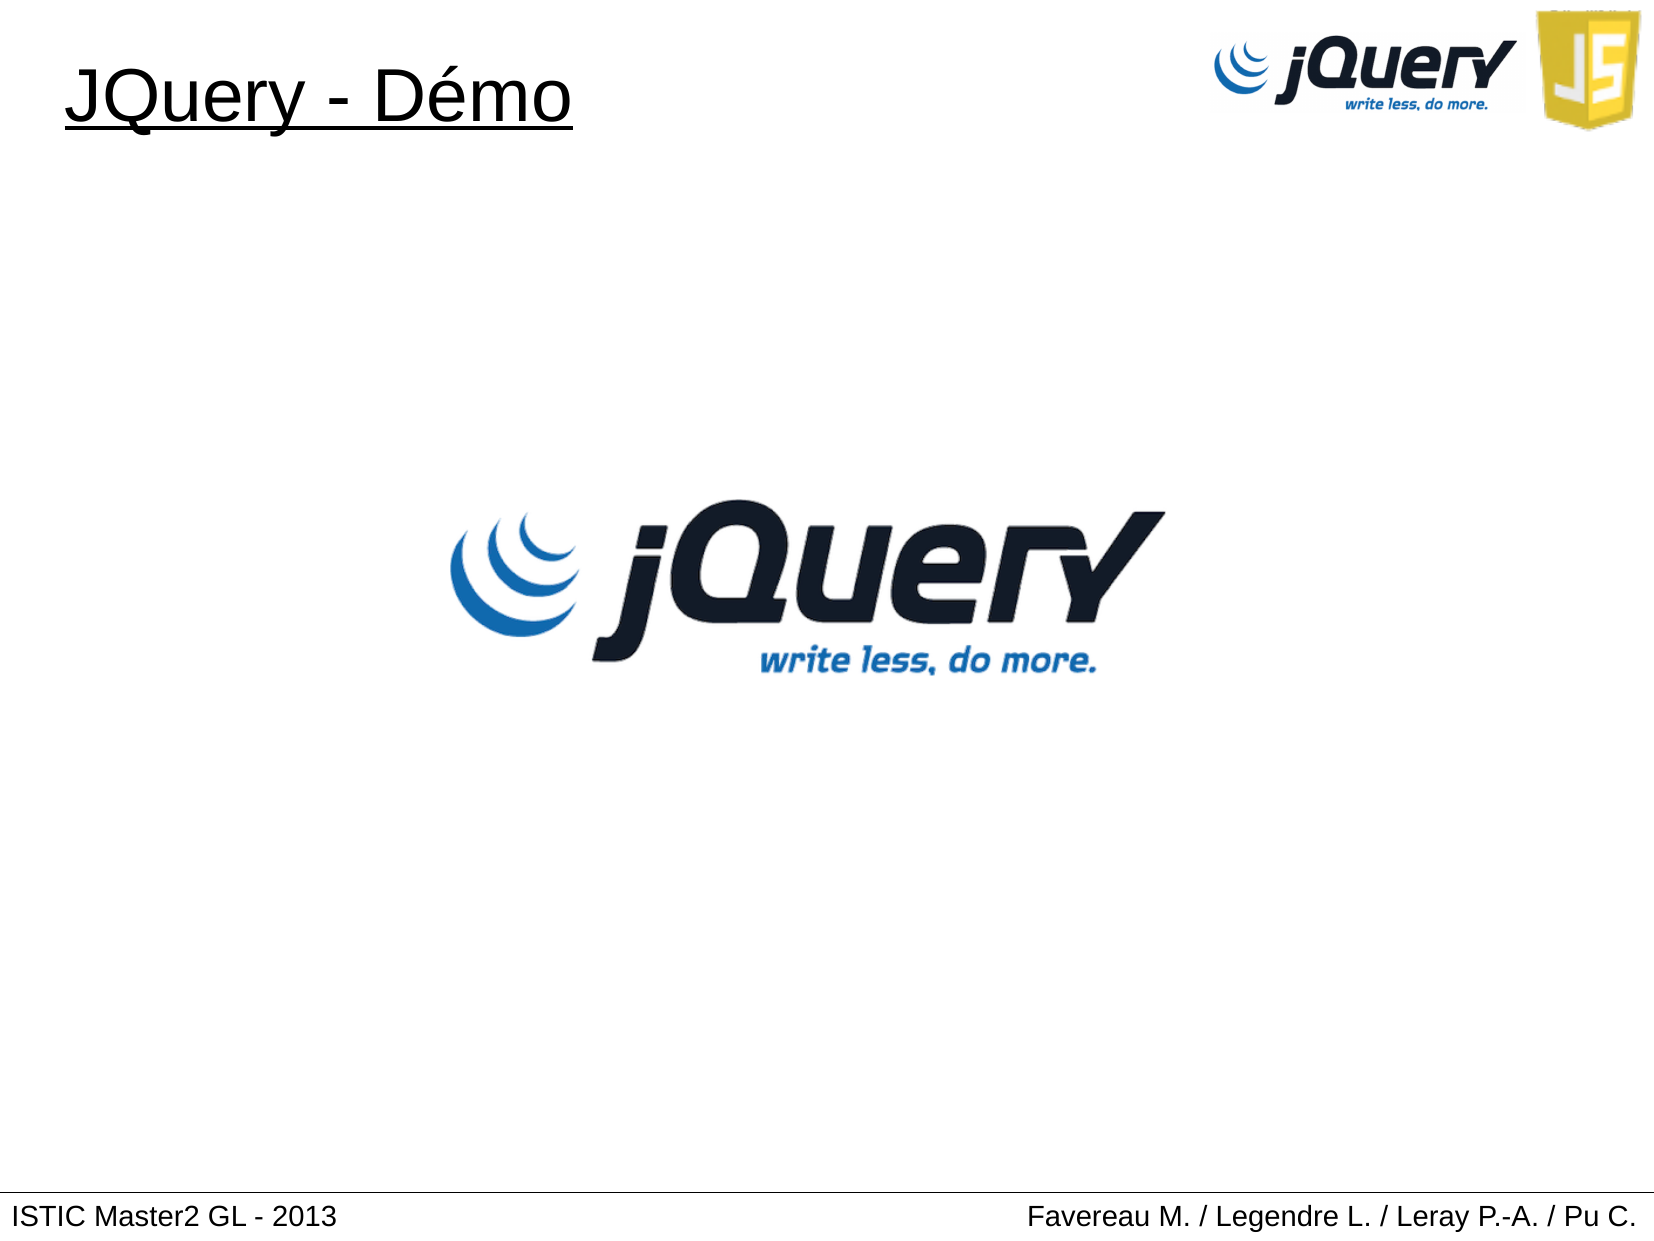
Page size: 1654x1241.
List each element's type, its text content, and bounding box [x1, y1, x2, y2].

text_box Favereau M. / Legendre L. / Leray P.-A. / Pu C. [1012, 1192, 1653, 1241]
picture [440, 491, 1187, 681]
text_box ISTIC Master2 GL - 2013 [0, 1192, 353, 1241]
picture [1210, 5, 1654, 142]
title JQuery - Démo [64, 49, 1518, 142]
